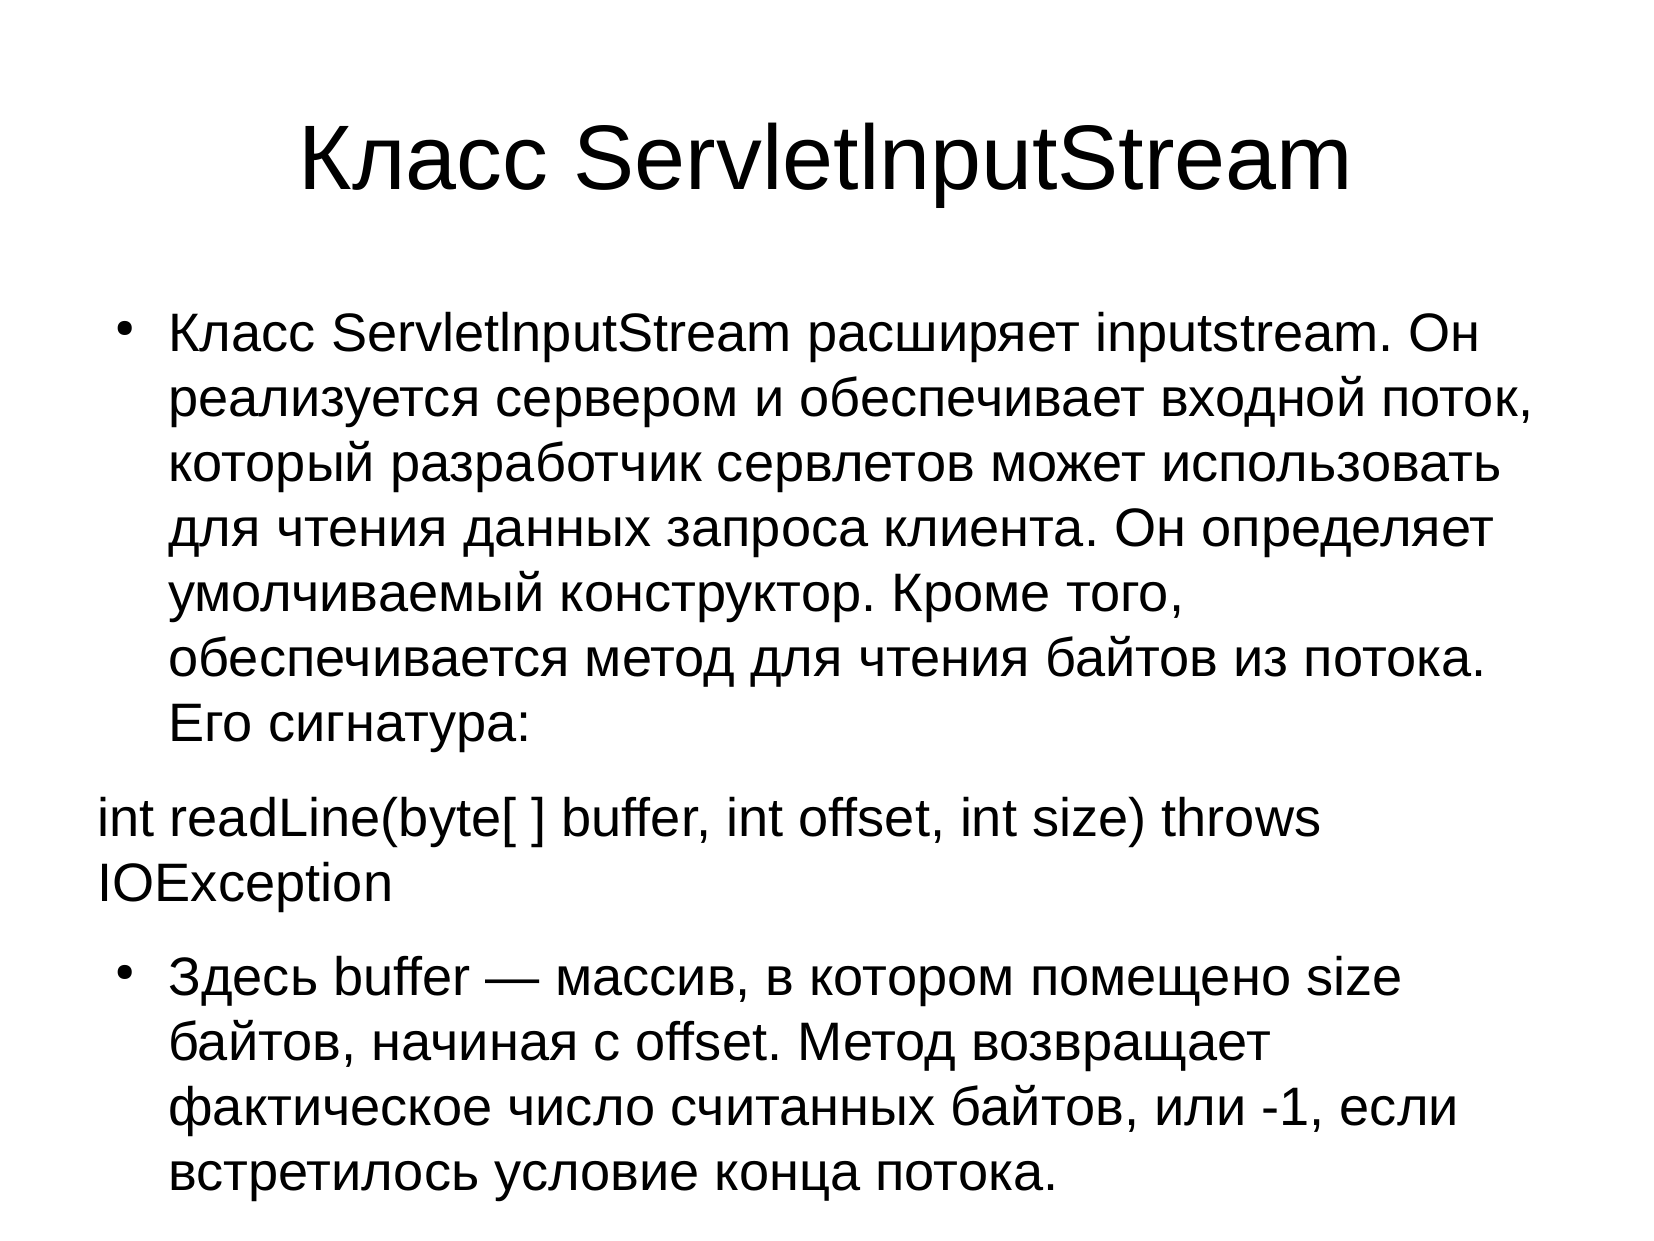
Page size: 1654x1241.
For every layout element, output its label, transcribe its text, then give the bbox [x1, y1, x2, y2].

title Класс ServletlnputStream [82, 49, 1571, 257]
list Класс ServletlnputStream расширяет inputstream. Он реализуется сервером и обеспечивает входной поток, который разработчик сервлетов может использовать для чтения данных запроса клиента. Он определяет умолчиваемый конструктор. Кроме того, обеспечивается метод для чтения байтов из потока. Его сигнатура: int readLine(byte[ ] buffer, int offset, int size) throws IOException Здесь buffer — массив, в котором помещено size байтов, начиная с offset. Метод возвращает фактическое число считанных байтов, или -1, если встретилось условие конца потока. [82, 290, 1571, 1010]
